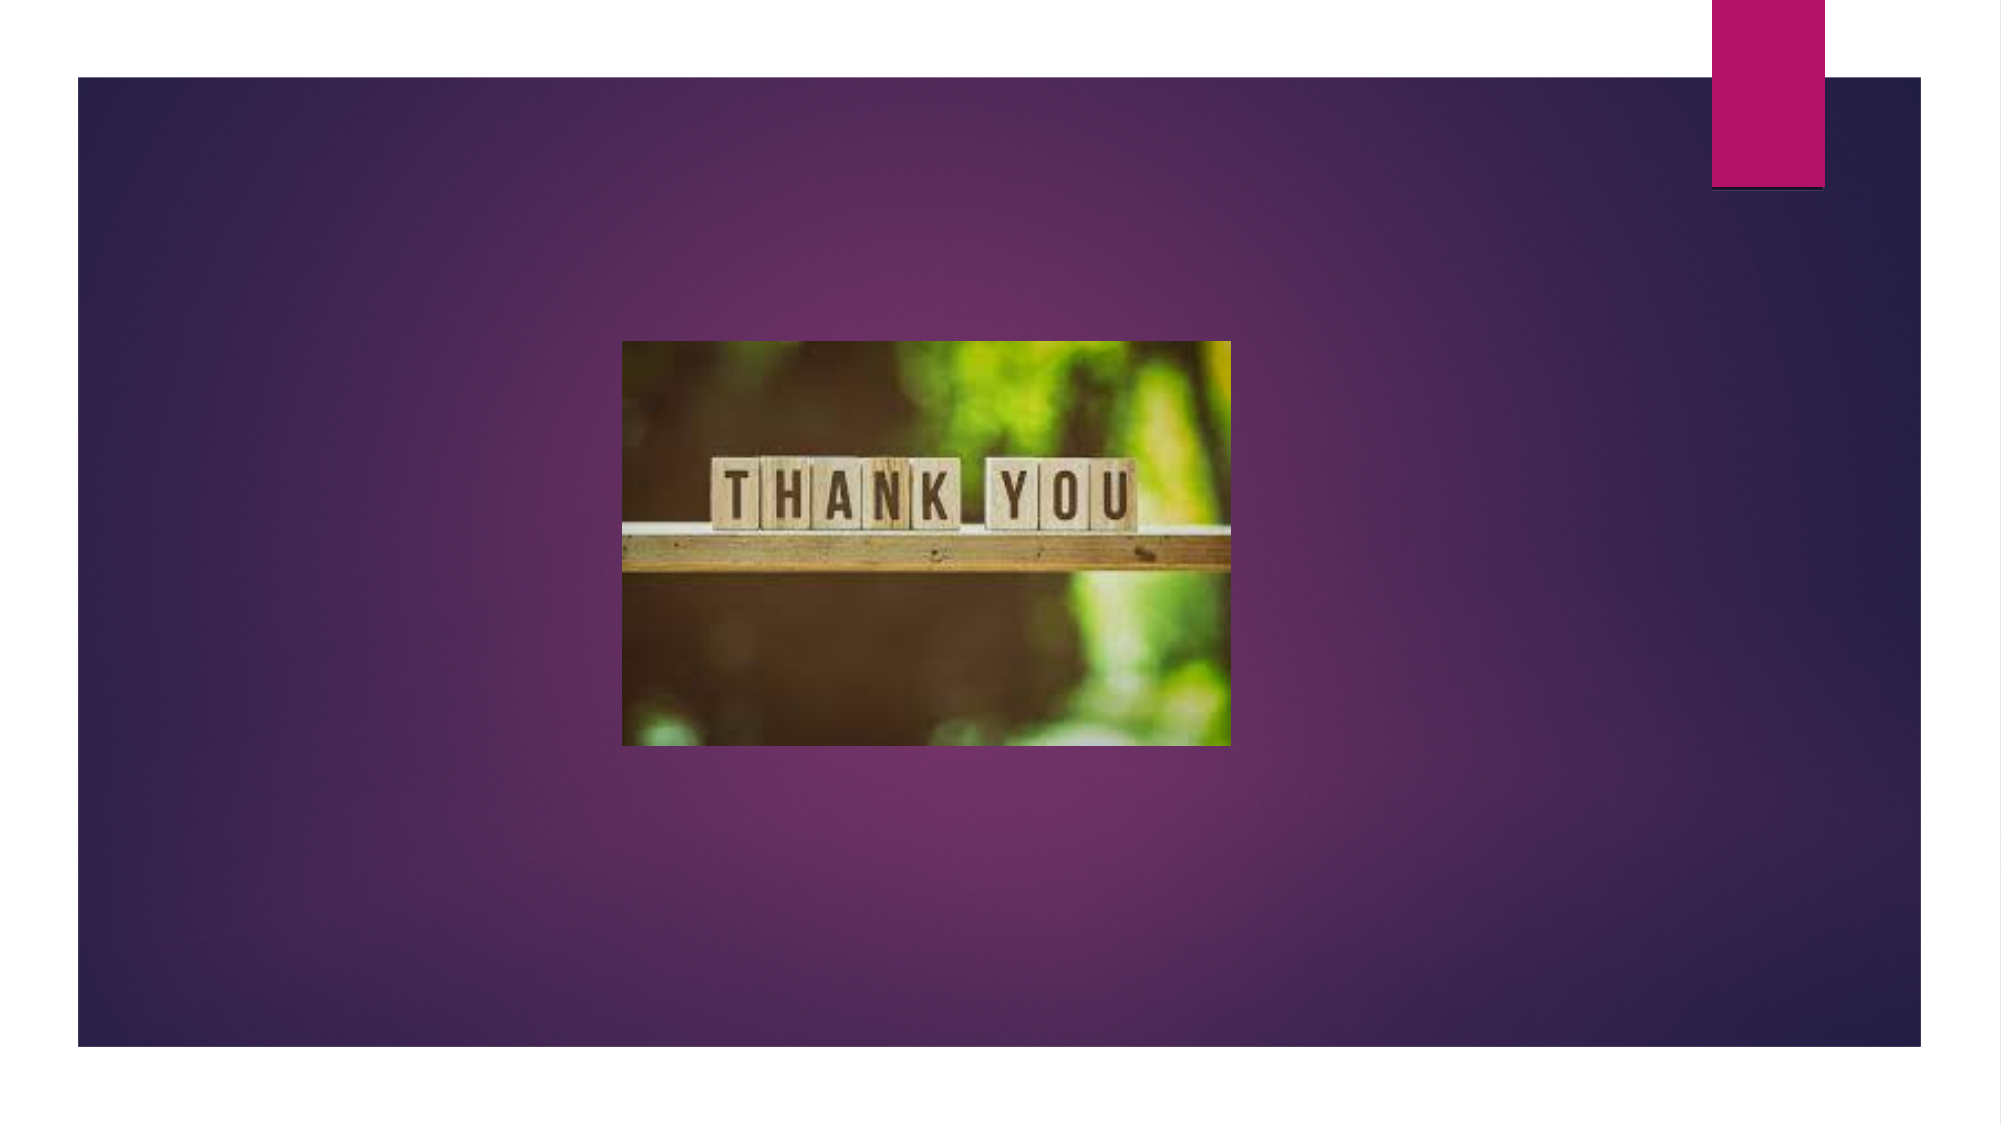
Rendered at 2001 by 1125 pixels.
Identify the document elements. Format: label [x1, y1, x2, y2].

picture [622, 341, 1231, 746]
